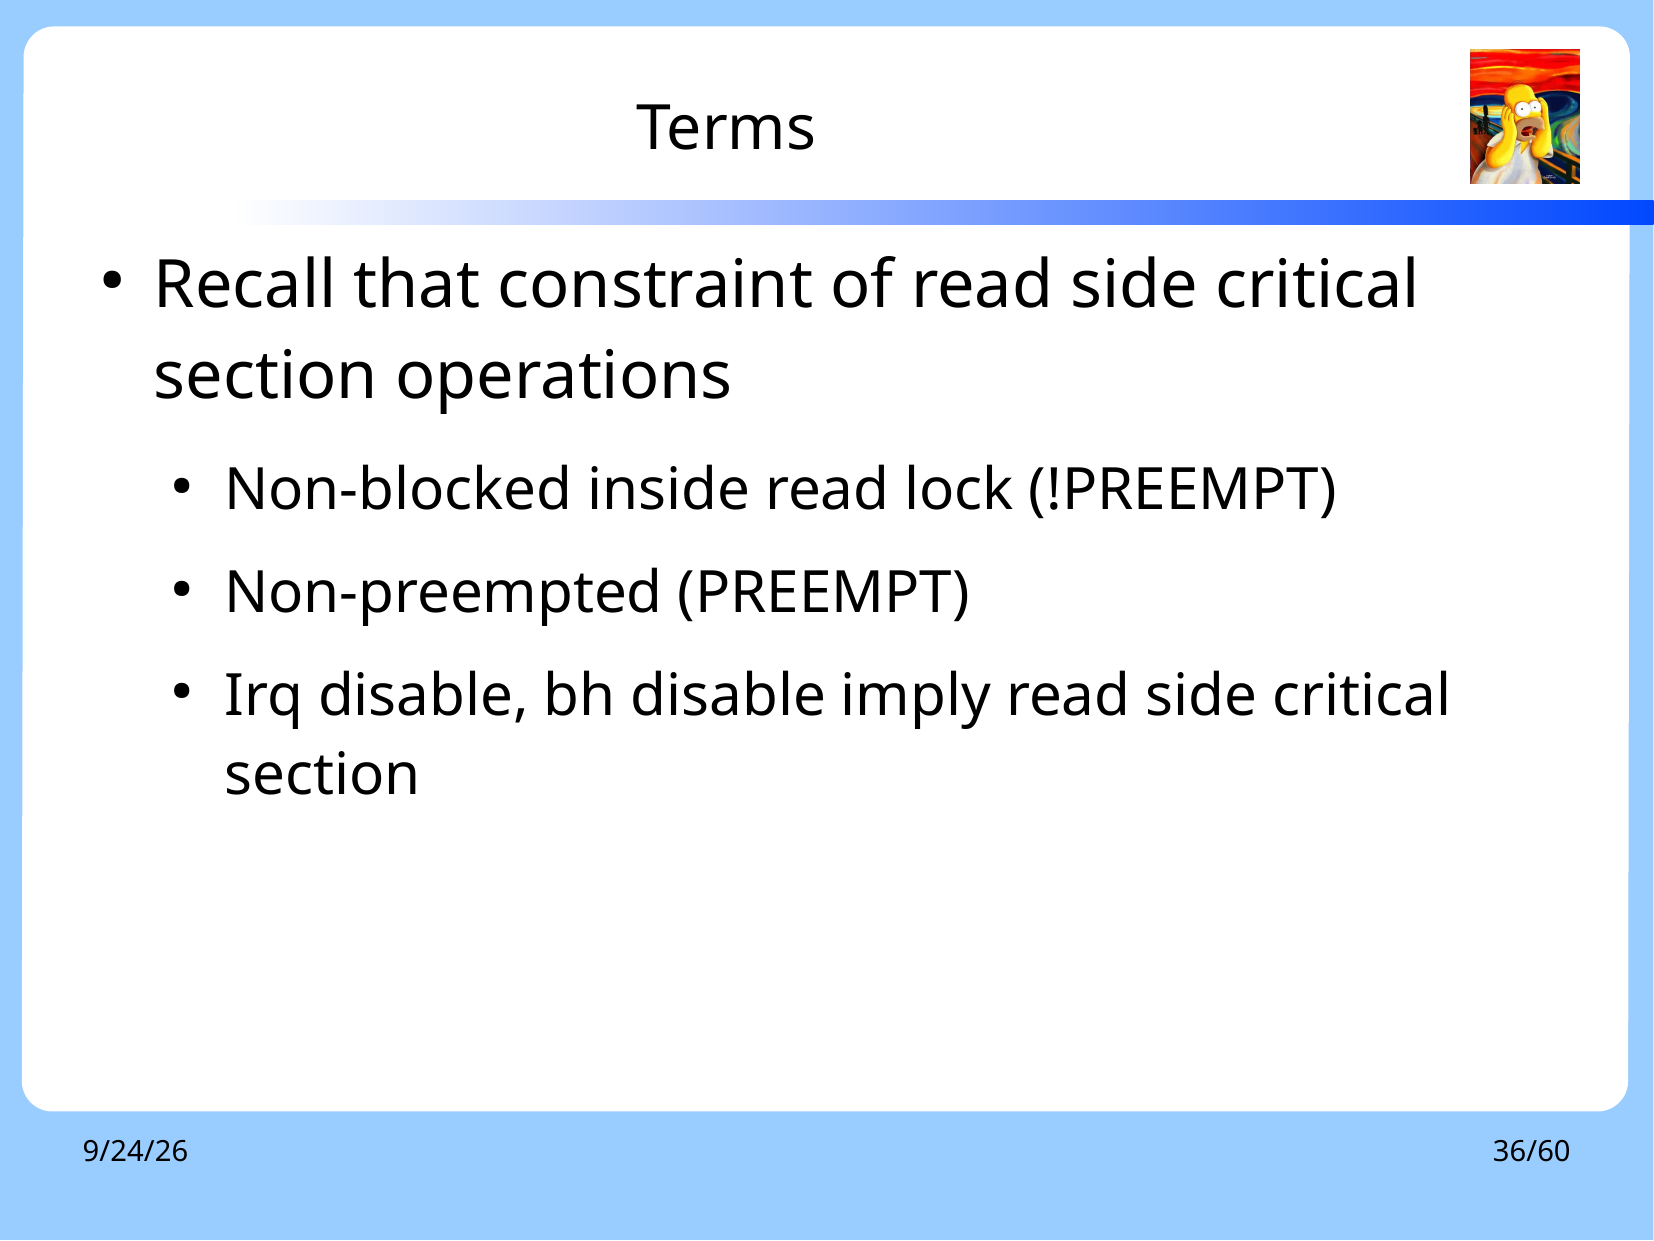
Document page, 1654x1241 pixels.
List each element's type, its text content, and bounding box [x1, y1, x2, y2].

list Recall that constraint of read side critical section operations Non-blocked inside read lock (!PREEMPT) Non-preempted (PREEMPT) Irq disable, bh disable imply read side critical section [82, 236, 1571, 956]
picture [1470, 49, 1580, 184]
title Terms [82, 49, 1371, 201]
